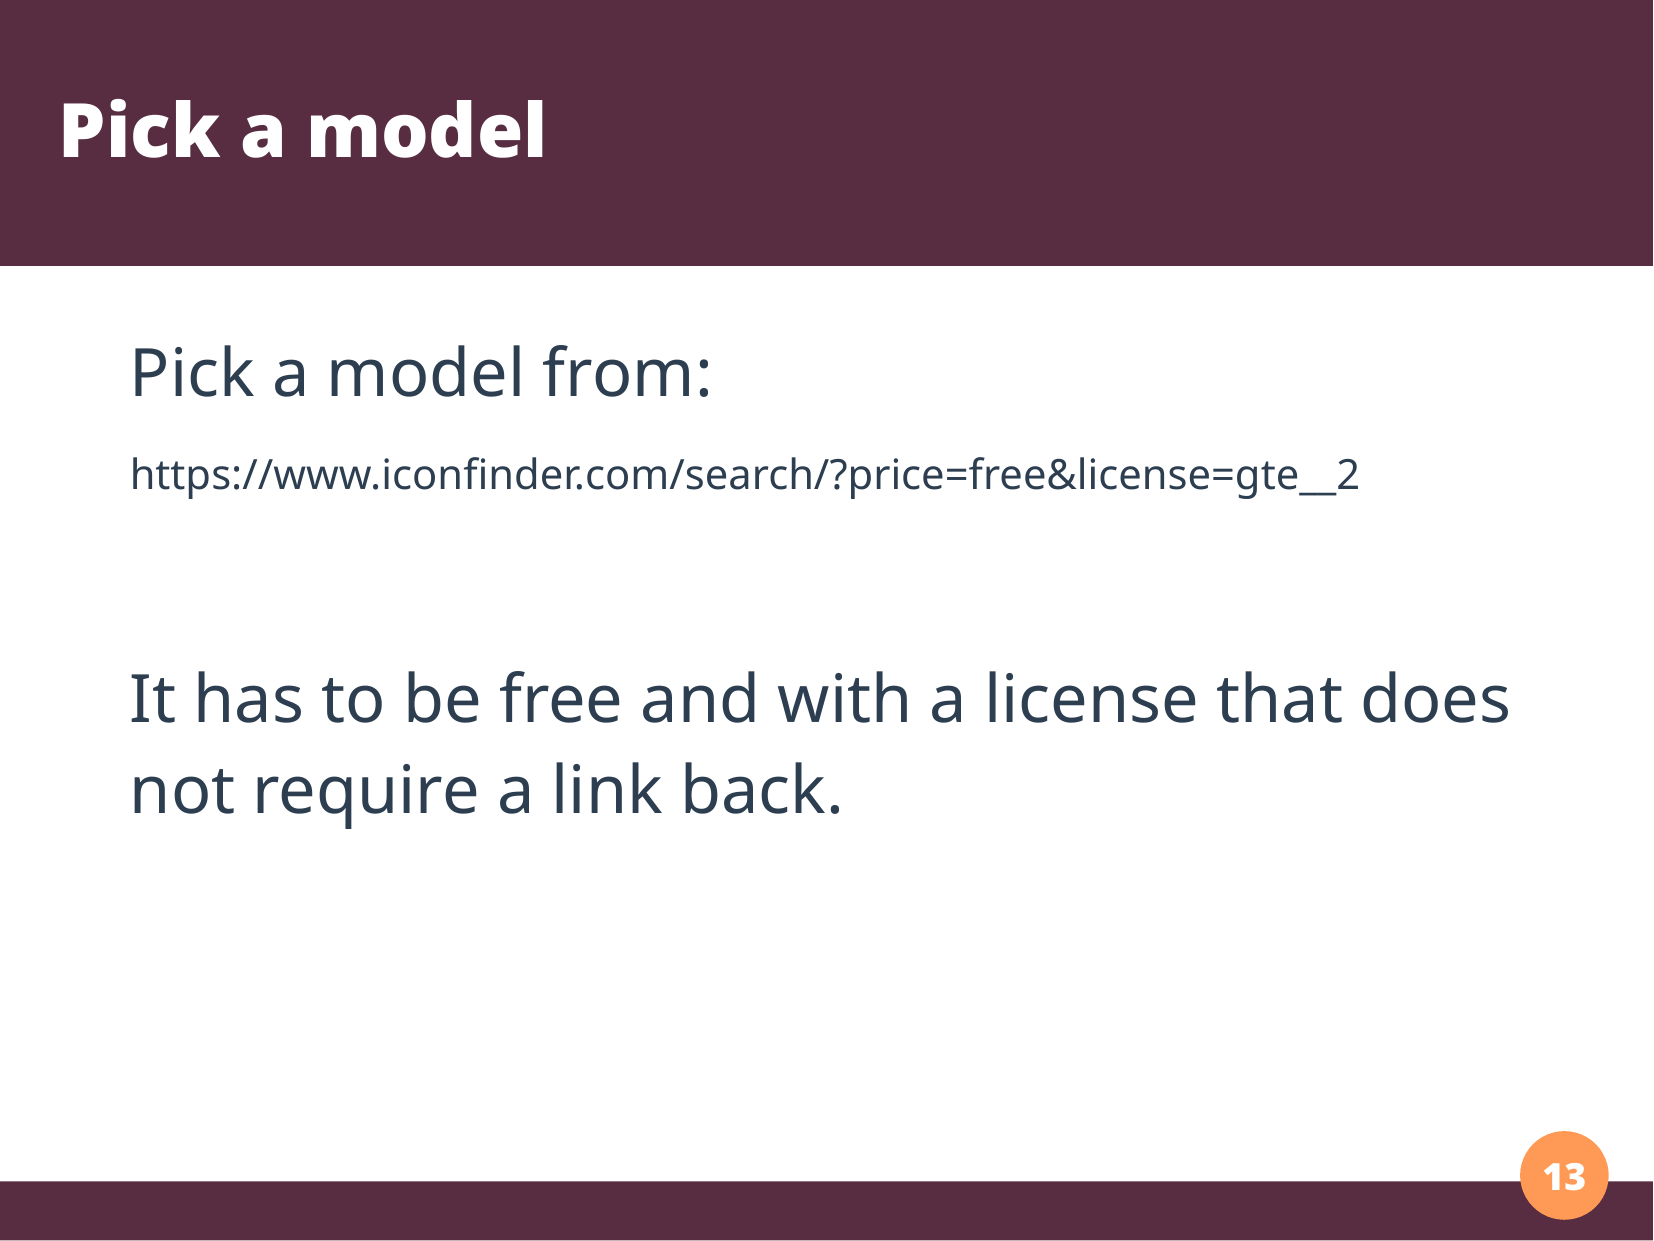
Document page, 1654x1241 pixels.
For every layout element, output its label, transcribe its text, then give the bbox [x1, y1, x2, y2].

title Pick a model [58, 49, 1594, 207]
list Pick a model from: https://www.iconfinder.com/search/?price=free&license=gte__2 It has to be free and with a license that does not require a link back. [58, 324, 1594, 1152]
